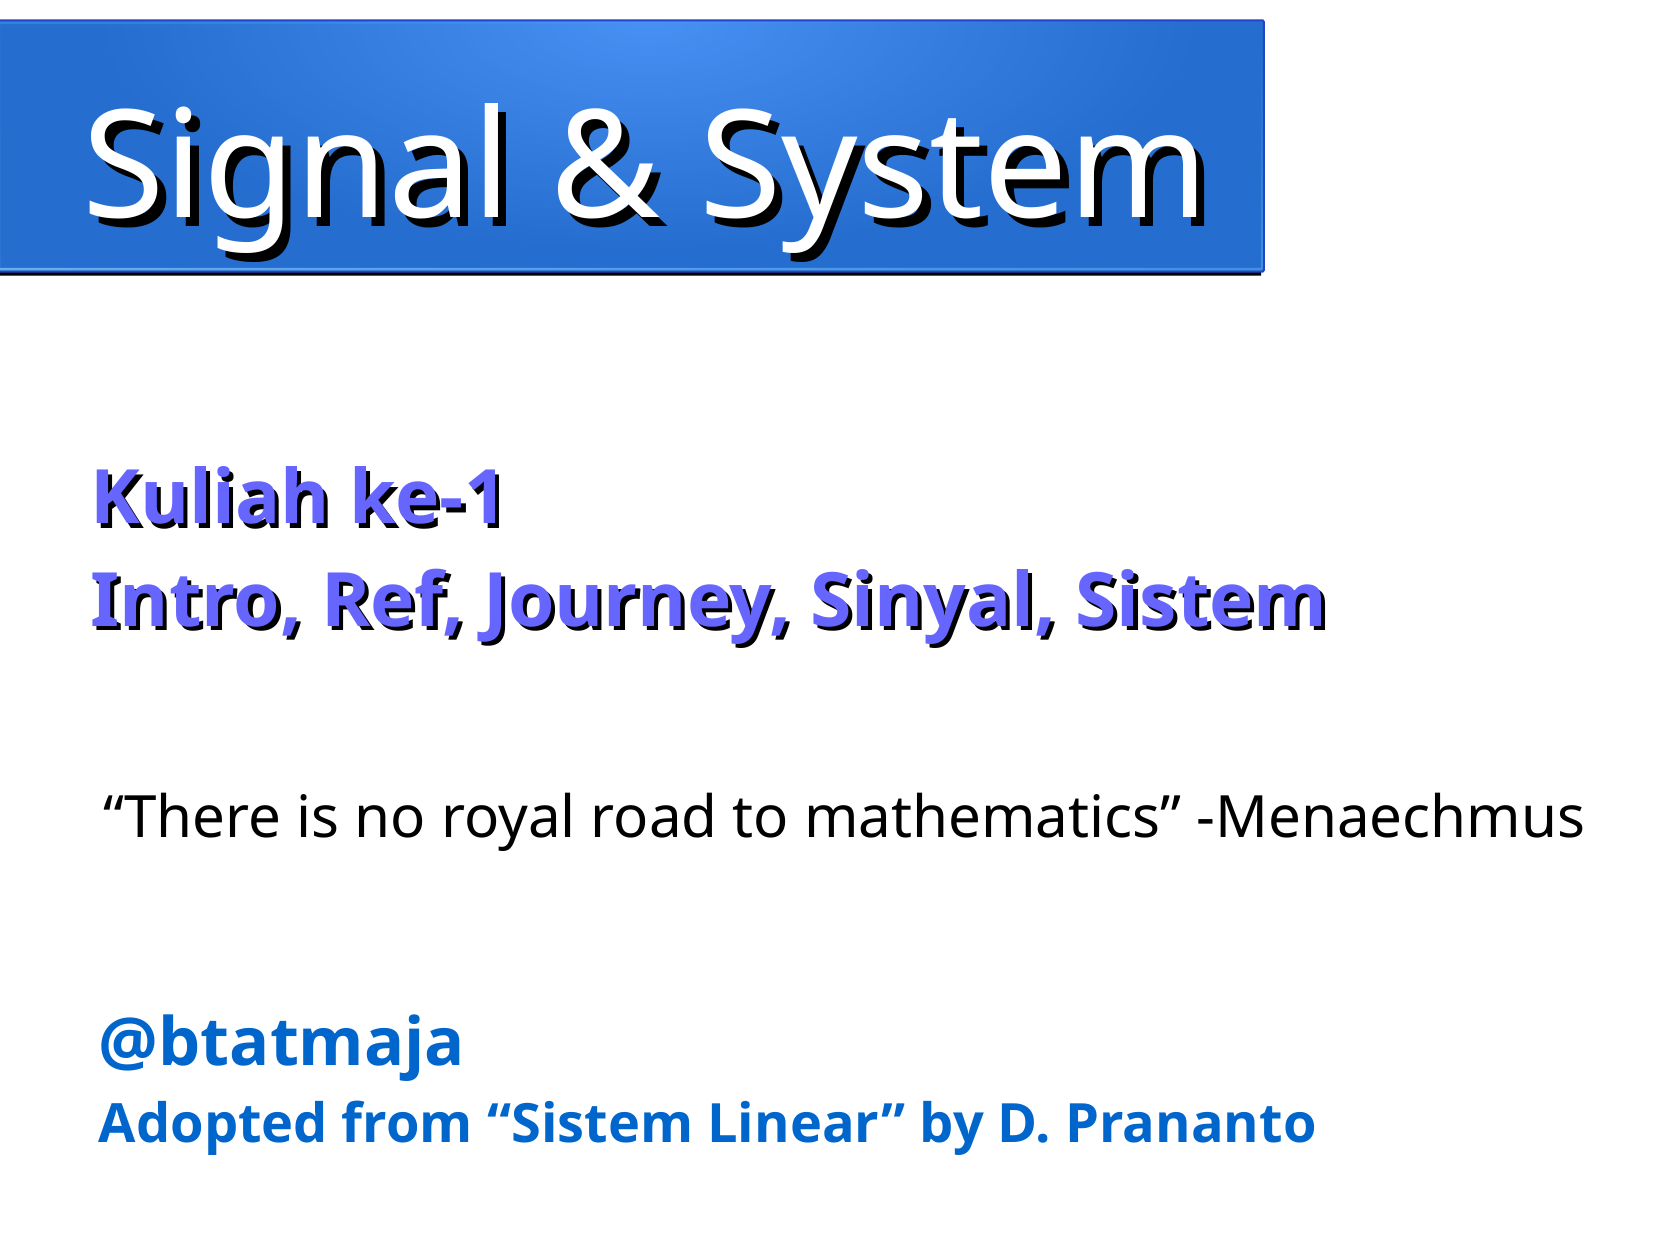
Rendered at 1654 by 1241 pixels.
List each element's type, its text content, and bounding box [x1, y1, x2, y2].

text_box Kuliah ke-1 Intro, Ref, Journey, Sinyal, Sistem [75, 436, 1381, 620]
text_box “There is no royal road to mathematics” -Menaechmus [88, 767, 1543, 849]
text_box @btatmaja Adopted from “Sistem Linear” by D. Prananto [84, 986, 1601, 1138]
subtitle Signal & System [82, 75, 1235, 244]
